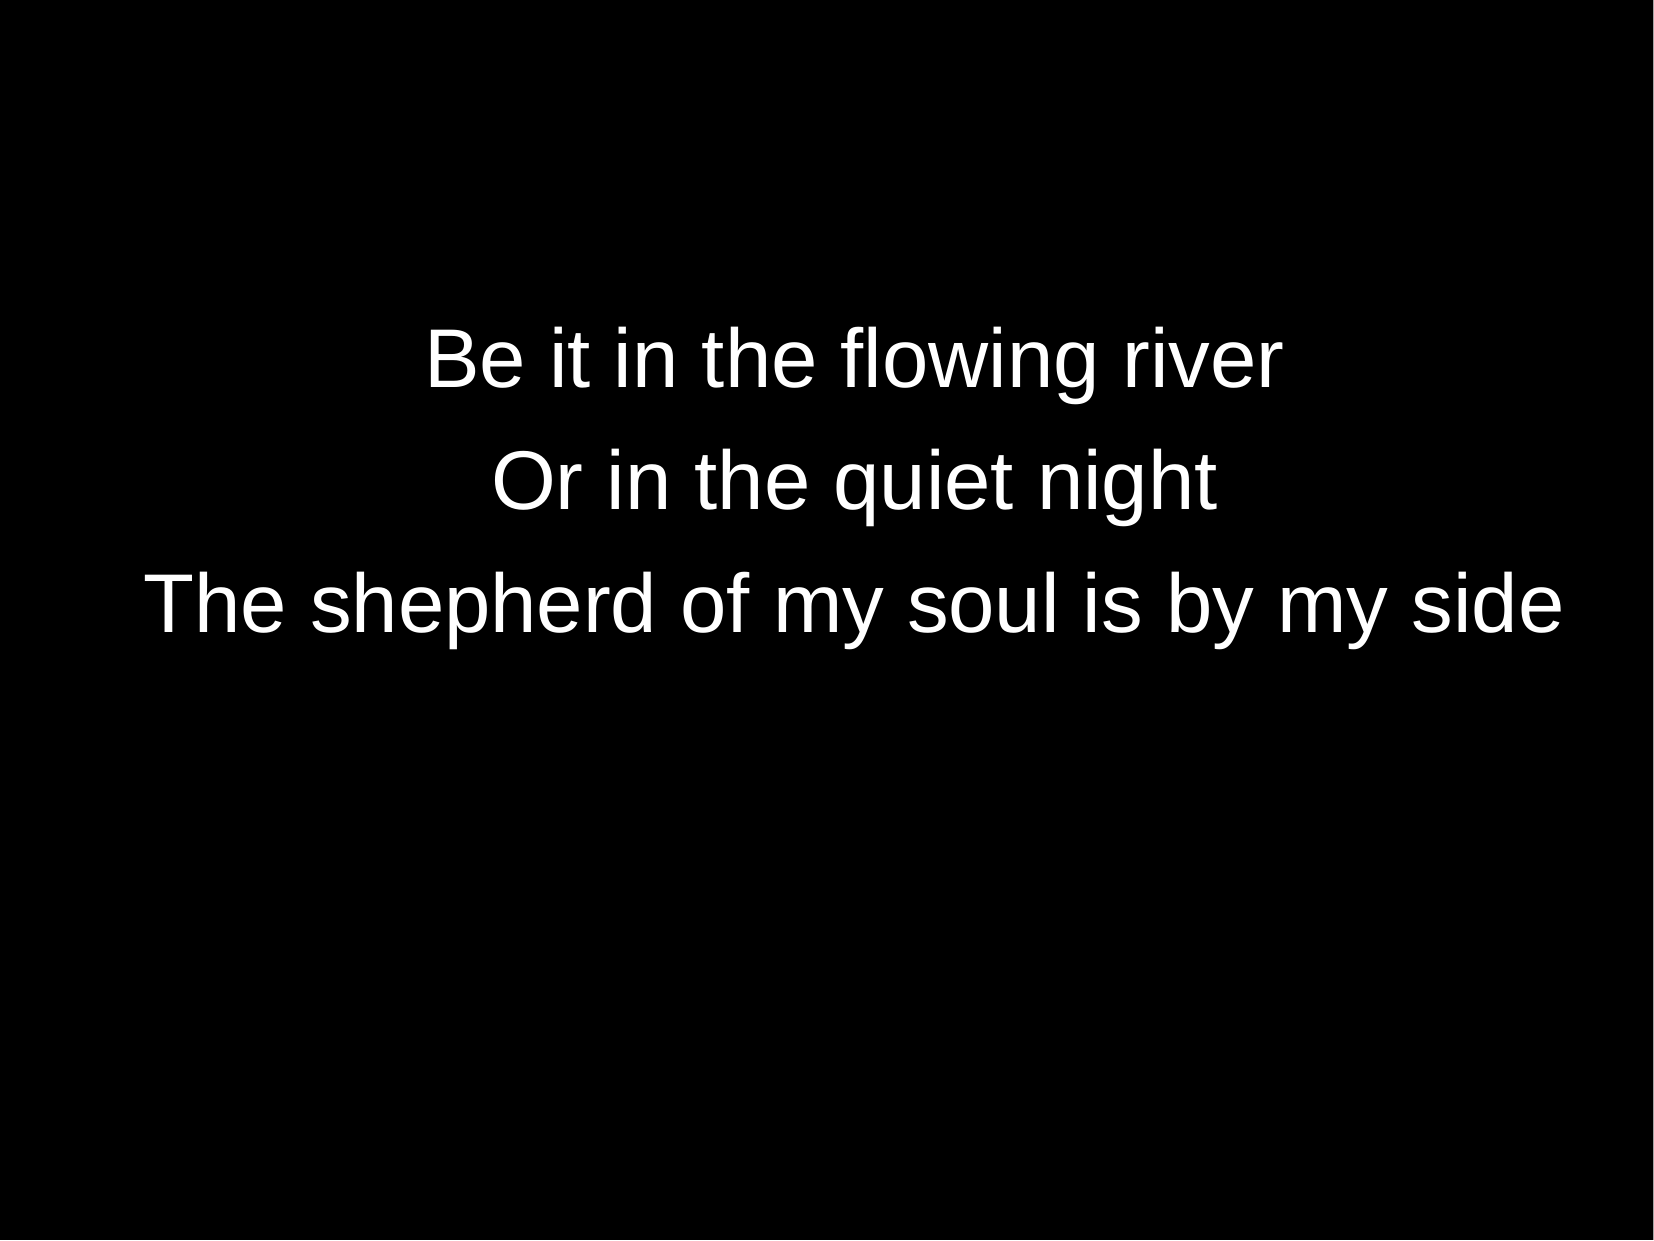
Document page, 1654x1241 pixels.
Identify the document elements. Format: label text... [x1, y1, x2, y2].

list Be it in the flowing river Or in the quiet night The shepherd of my soul is by my side [0, 306, 1654, 1026]
